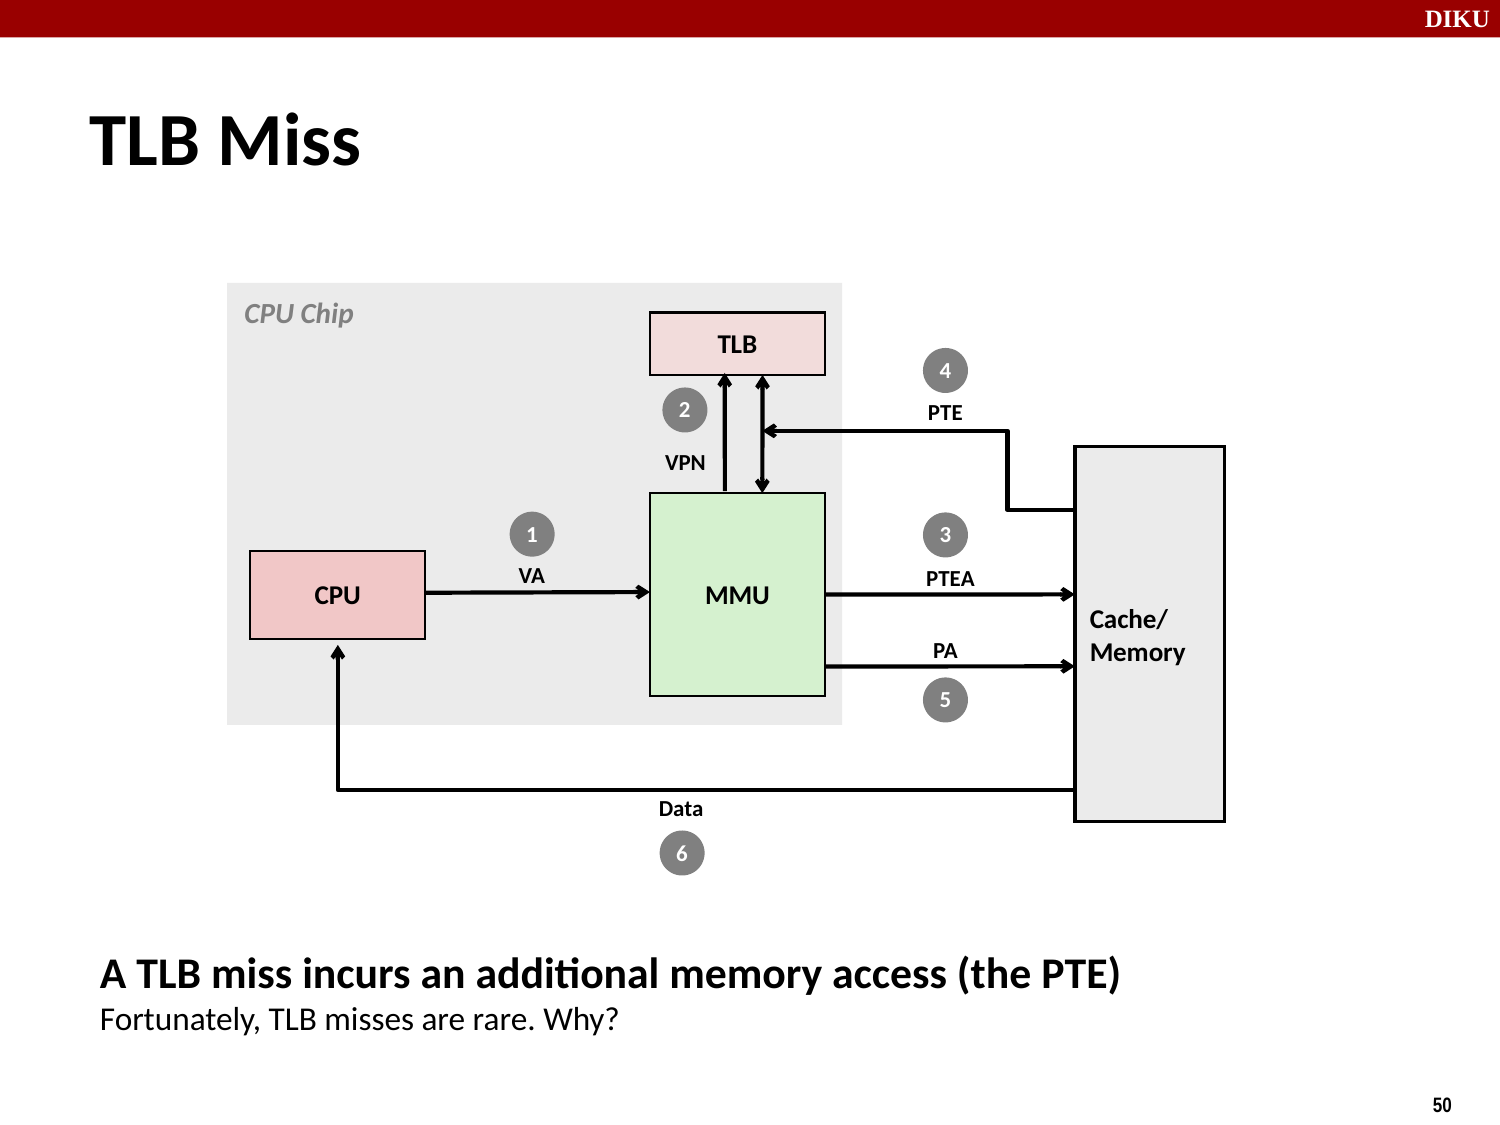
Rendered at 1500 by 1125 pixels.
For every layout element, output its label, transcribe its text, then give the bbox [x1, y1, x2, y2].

text_box CPU Chip [229, 287, 400, 348]
text_box 2 [662, 387, 708, 433]
text_box PTEA [904, 597, 997, 604]
text_box PA [915, 624, 976, 664]
text_box 1 [509, 511, 555, 557]
text_box PTE [908, 387, 983, 429]
text_box VA [500, 550, 564, 601]
text_box PTEA [904, 552, 997, 592]
text_box 5 [922, 677, 968, 723]
text_box [826, 597, 843, 664]
text_box [227, 282, 843, 725]
text_box Data [637, 792, 725, 834]
text_box 4 [922, 347, 968, 393]
text_box VPN [644, 437, 727, 488]
text_box 3 [922, 512, 968, 558]
text_box Cache/ Memory [1074, 446, 1225, 822]
text_box Data [637, 783, 725, 788]
text_box [764, 433, 843, 592]
text_box PTE [908, 433, 983, 438]
text_box 6 [659, 830, 705, 876]
text_box CPU [250, 551, 426, 639]
text_box TLB [649, 312, 825, 375]
text_box TLB Miss [75, 71, 1500, 200]
text_box PA [915, 669, 976, 676]
text_box MMU [650, 493, 826, 697]
text_box A TLB miss incurs an additional memory access (the PTE) Fortunately, TLB misses are rare. Why? [85, 937, 1350, 1088]
